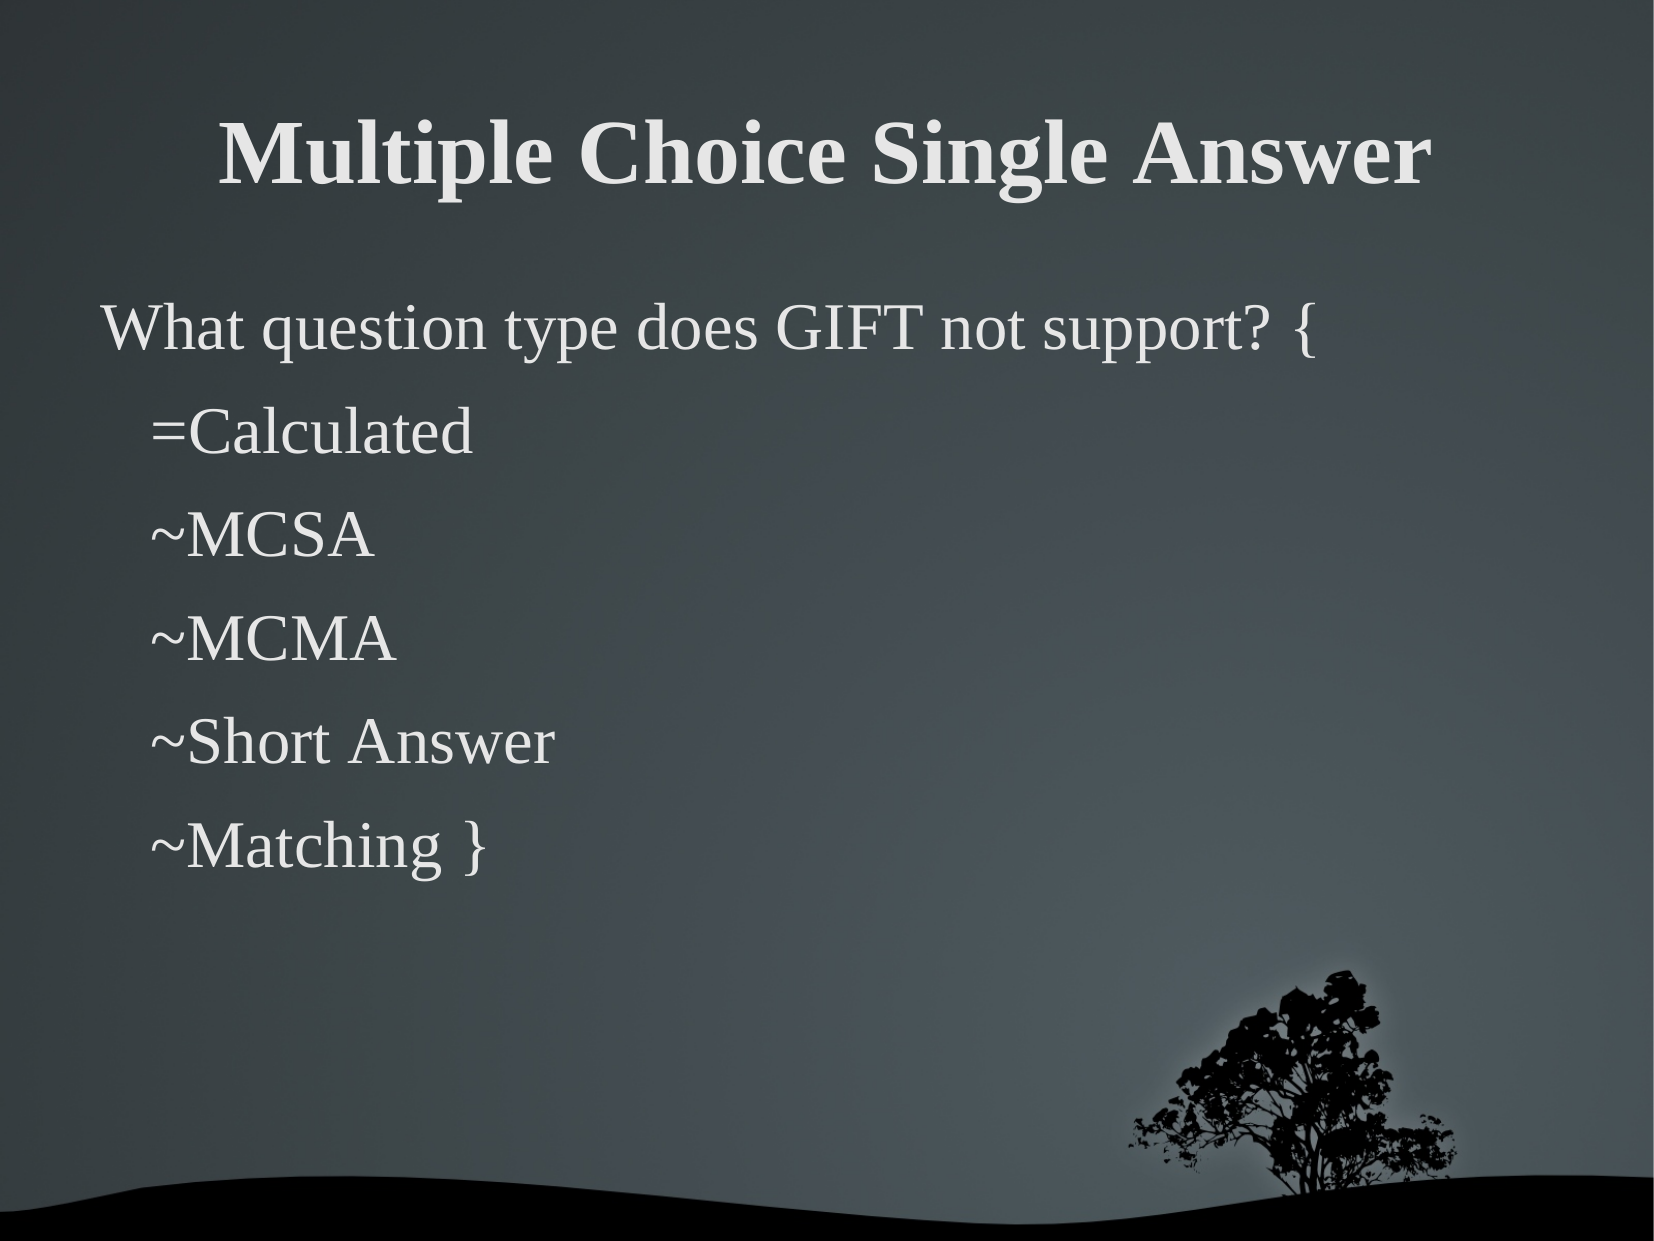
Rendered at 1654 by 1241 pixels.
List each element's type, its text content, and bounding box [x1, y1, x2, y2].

title Multiple Choice Single Answer [82, 56, 1571, 250]
list What question type does GIFT not support? { =Calculated ~MCSA ~MCMA ~Short Answer ~Matching } [82, 290, 1571, 1094]
picture [0, 0, 1654, 1241]
